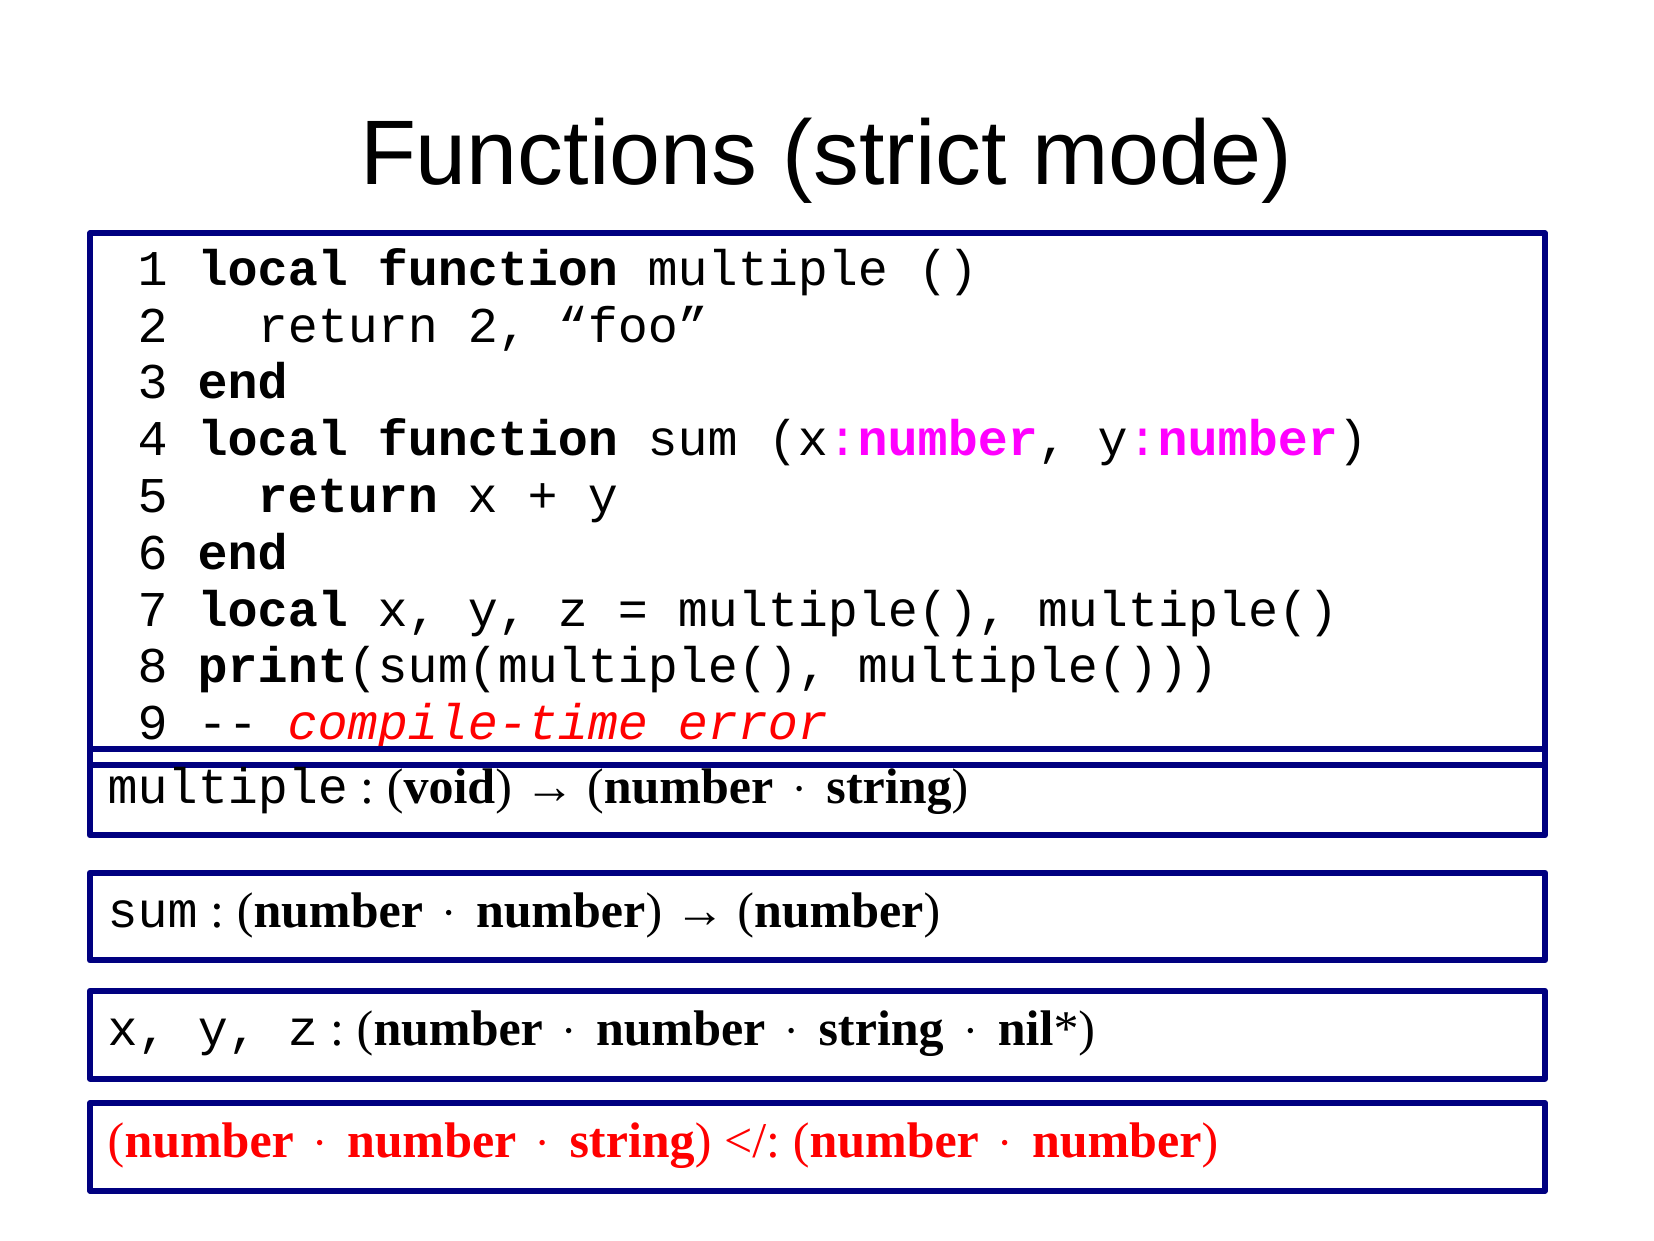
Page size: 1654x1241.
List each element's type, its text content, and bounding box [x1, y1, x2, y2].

text_box x, y, z : (number × number × string × nil*) [90, 990, 1546, 1079]
text_box sum : (number × number) → (number) [90, 872, 1546, 961]
text_box 1 local function multiple () 2 return 2, “foo” 3 end 4 local function sum (x:number, y:number) 5 return x + y 6 end 7 local x, y, z = multiple(), multiple() 8 print(sum(multiple(), multiple())) 9 -- compile-time error [90, 233, 1546, 705]
text_box multiple : (void) → (number × string) [90, 748, 1546, 836]
title Functions (strict mode) [82, 49, 1571, 257]
text_box (number × number × string) </: (number × number) [90, 1103, 1546, 1191]
